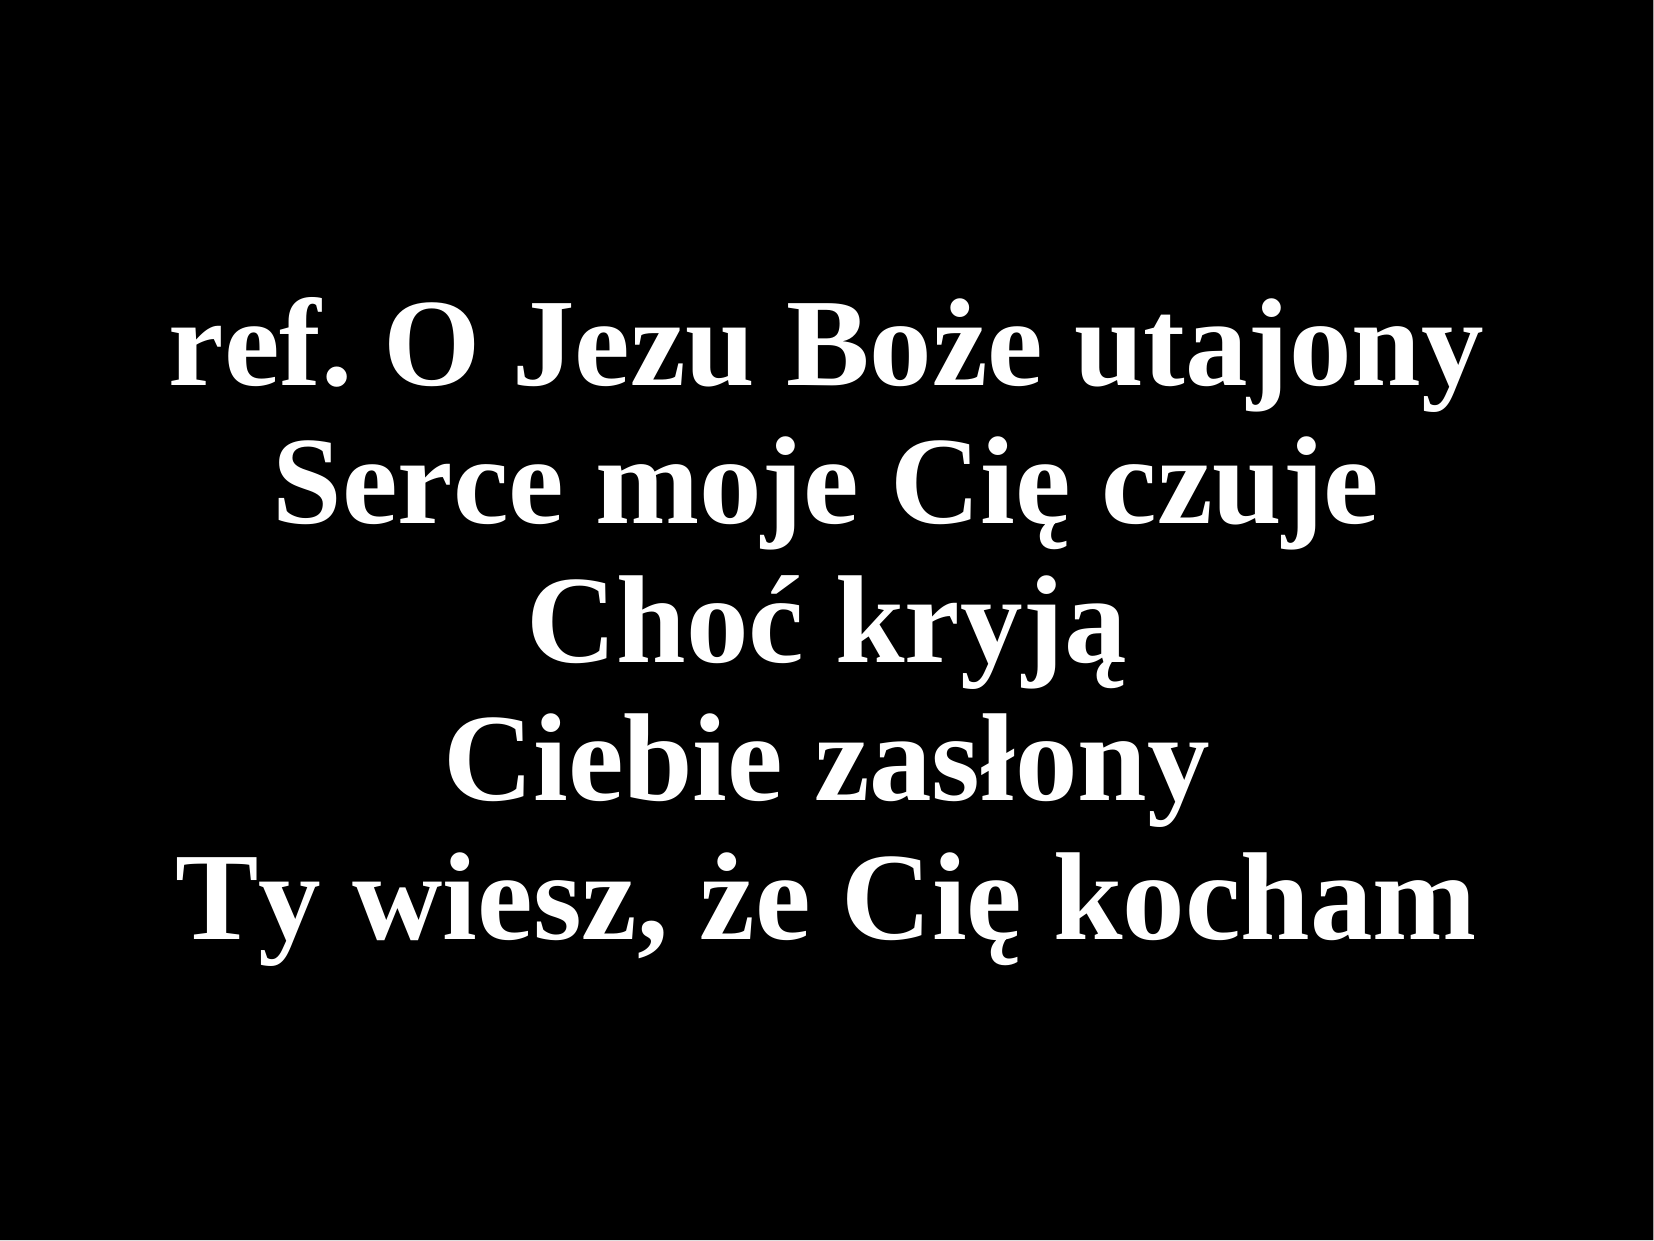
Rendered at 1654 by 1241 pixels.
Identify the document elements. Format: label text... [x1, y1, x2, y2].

title ref. O Jezu Boże utajony Serce moje Cię czuje Choć kryją Ciebie zasłony Ty wiesz, że Cię kocham [0, 0, 1654, 1241]
